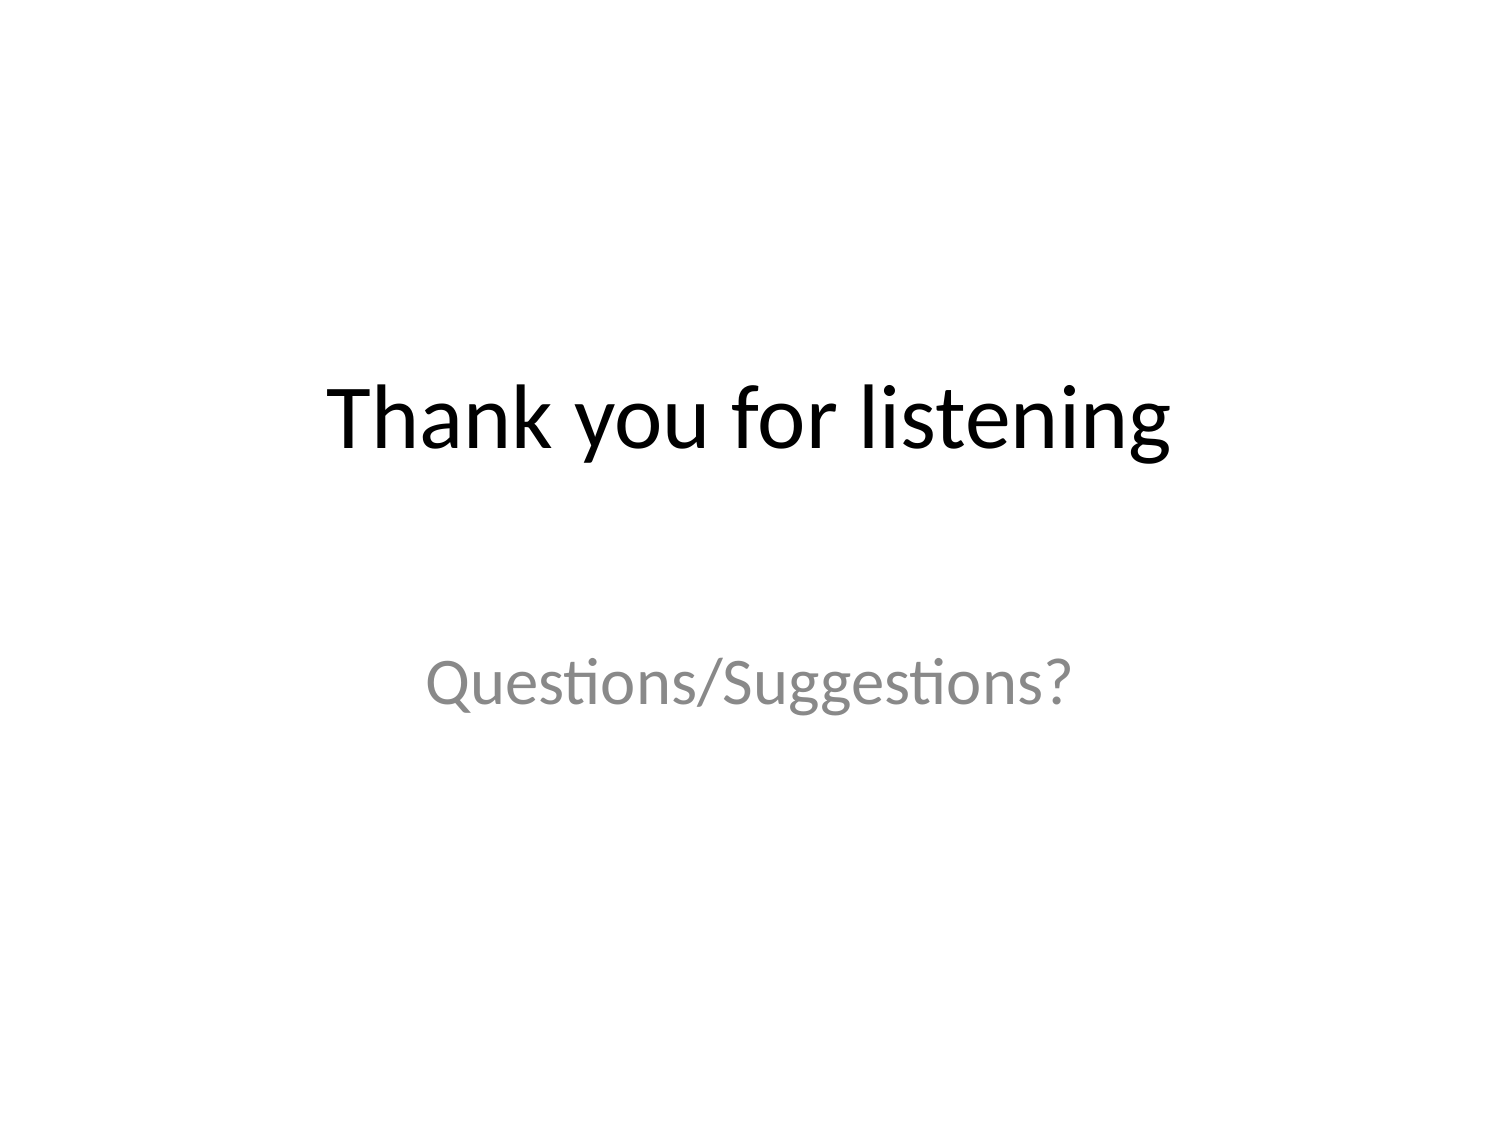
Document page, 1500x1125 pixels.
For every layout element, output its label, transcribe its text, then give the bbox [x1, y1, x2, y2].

title Thank you for listening [112, 349, 1388, 591]
subtitle Questions/Suggestions? [225, 637, 1276, 925]
